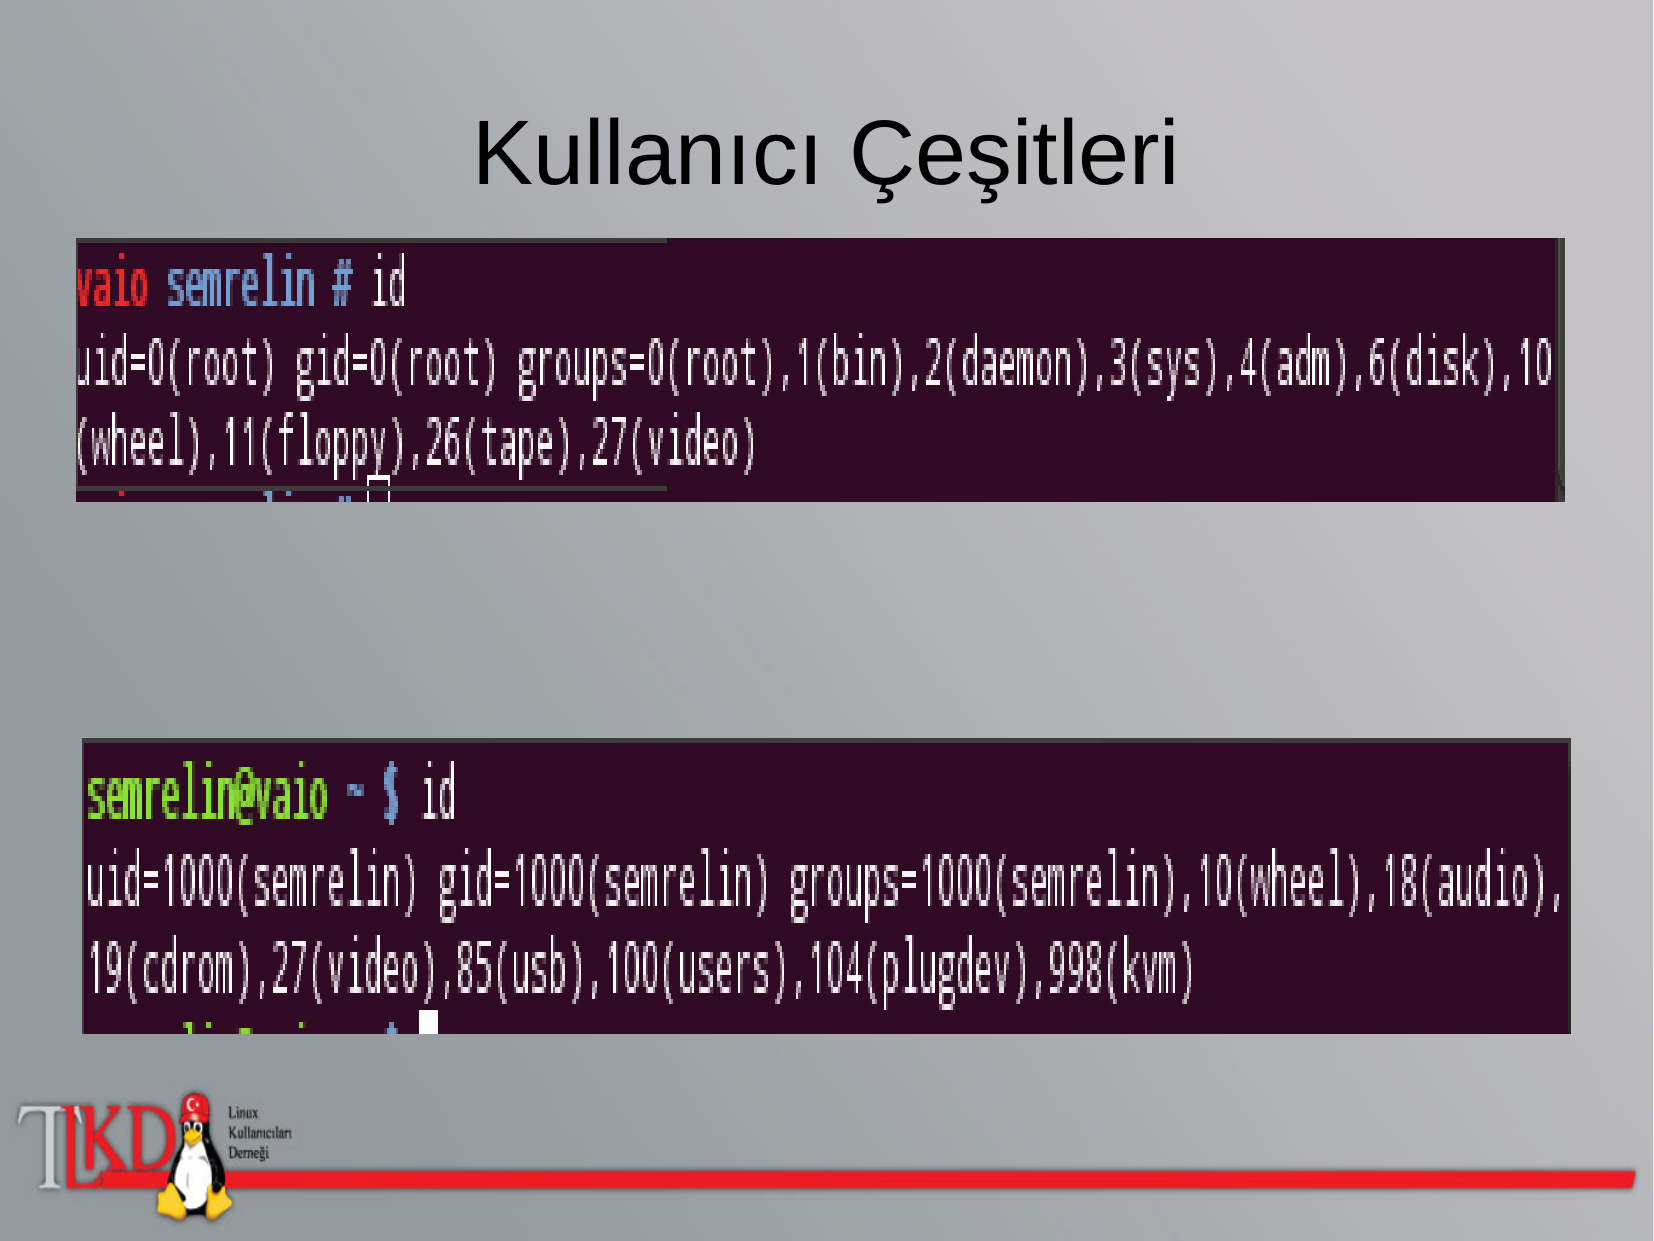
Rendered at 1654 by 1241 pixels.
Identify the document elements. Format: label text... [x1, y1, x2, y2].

picture [0, 0, 1654, 1241]
title Kullanıcı Çeşitleri [82, 49, 1571, 257]
